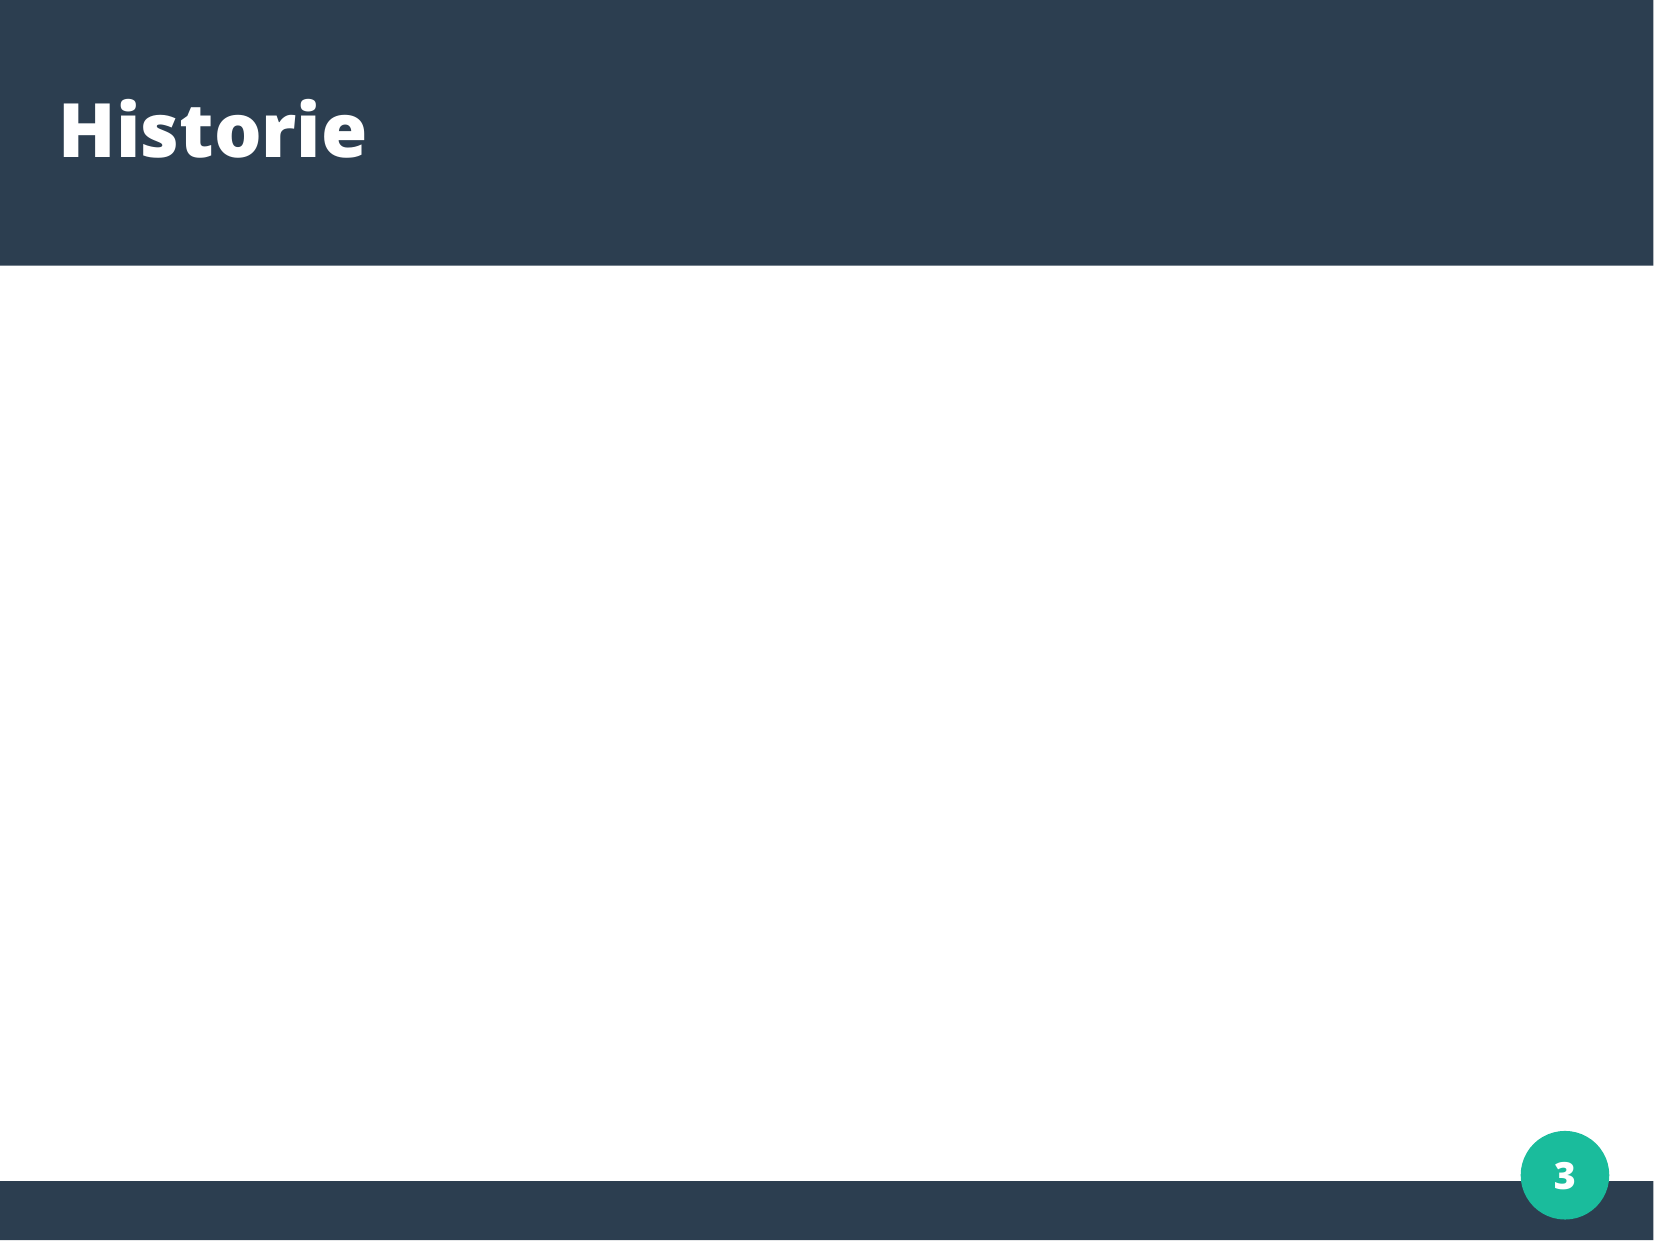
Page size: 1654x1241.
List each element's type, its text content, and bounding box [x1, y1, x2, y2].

title Historie [59, 49, 1595, 207]
